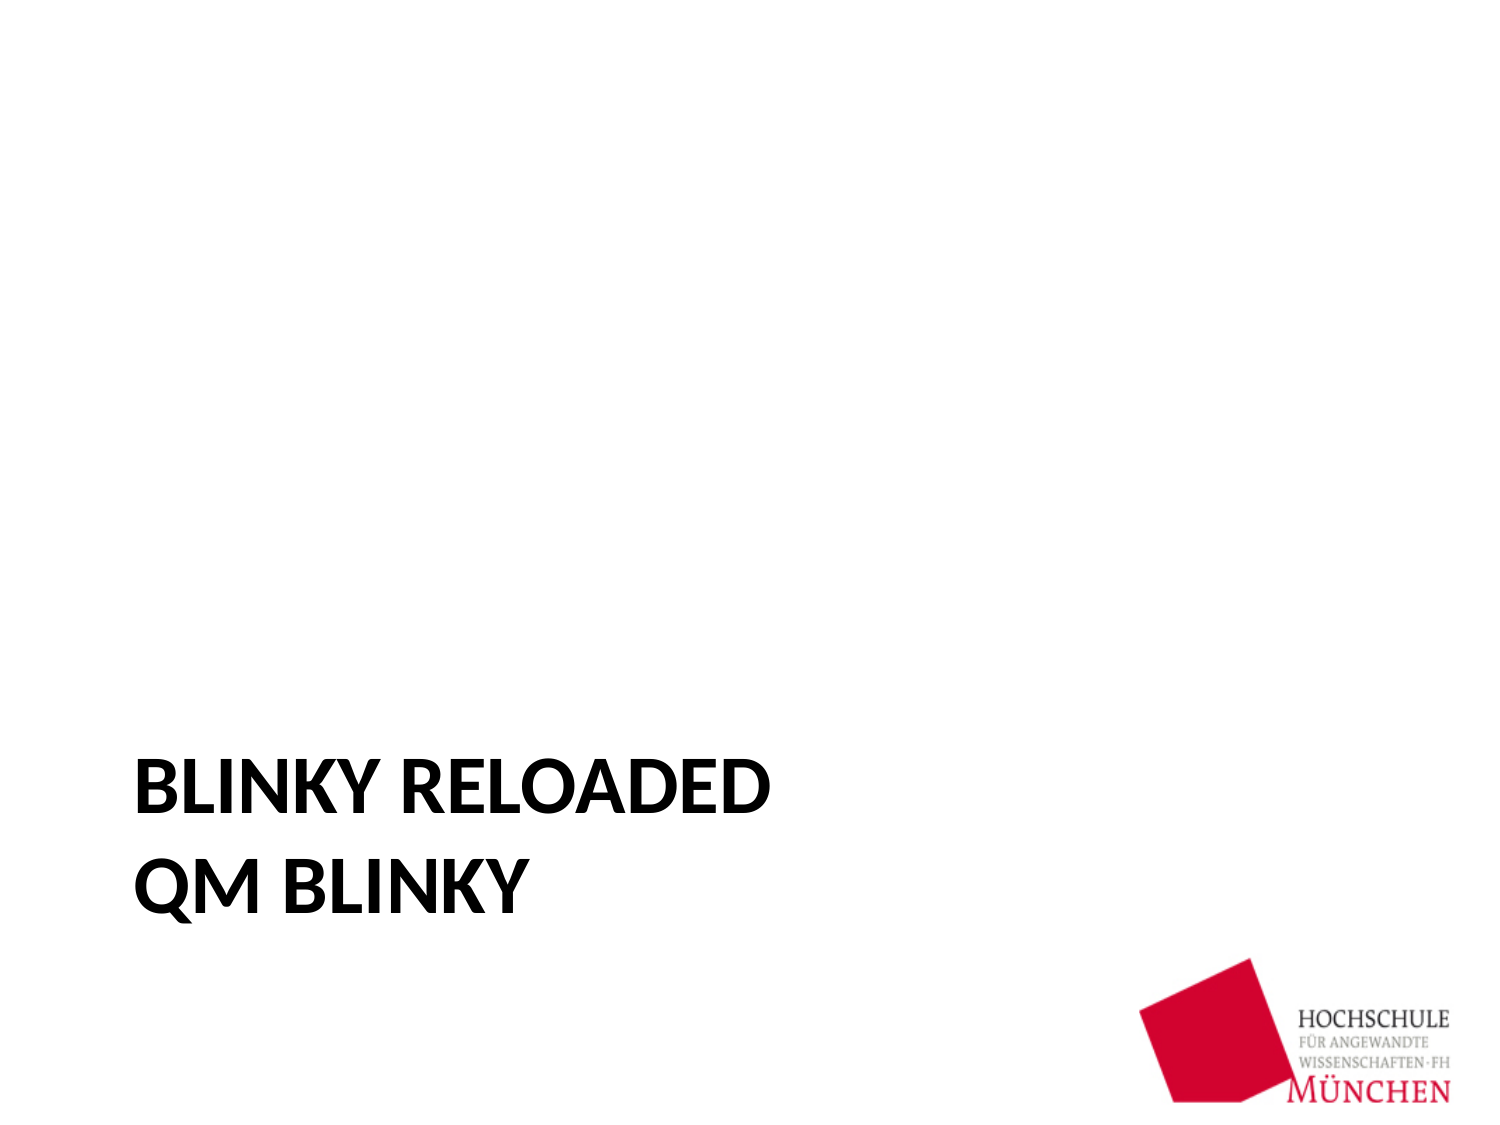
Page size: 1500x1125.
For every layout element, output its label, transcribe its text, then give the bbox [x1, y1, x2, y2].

title Blinky Reloaded QM Blinky [118, 722, 1394, 947]
